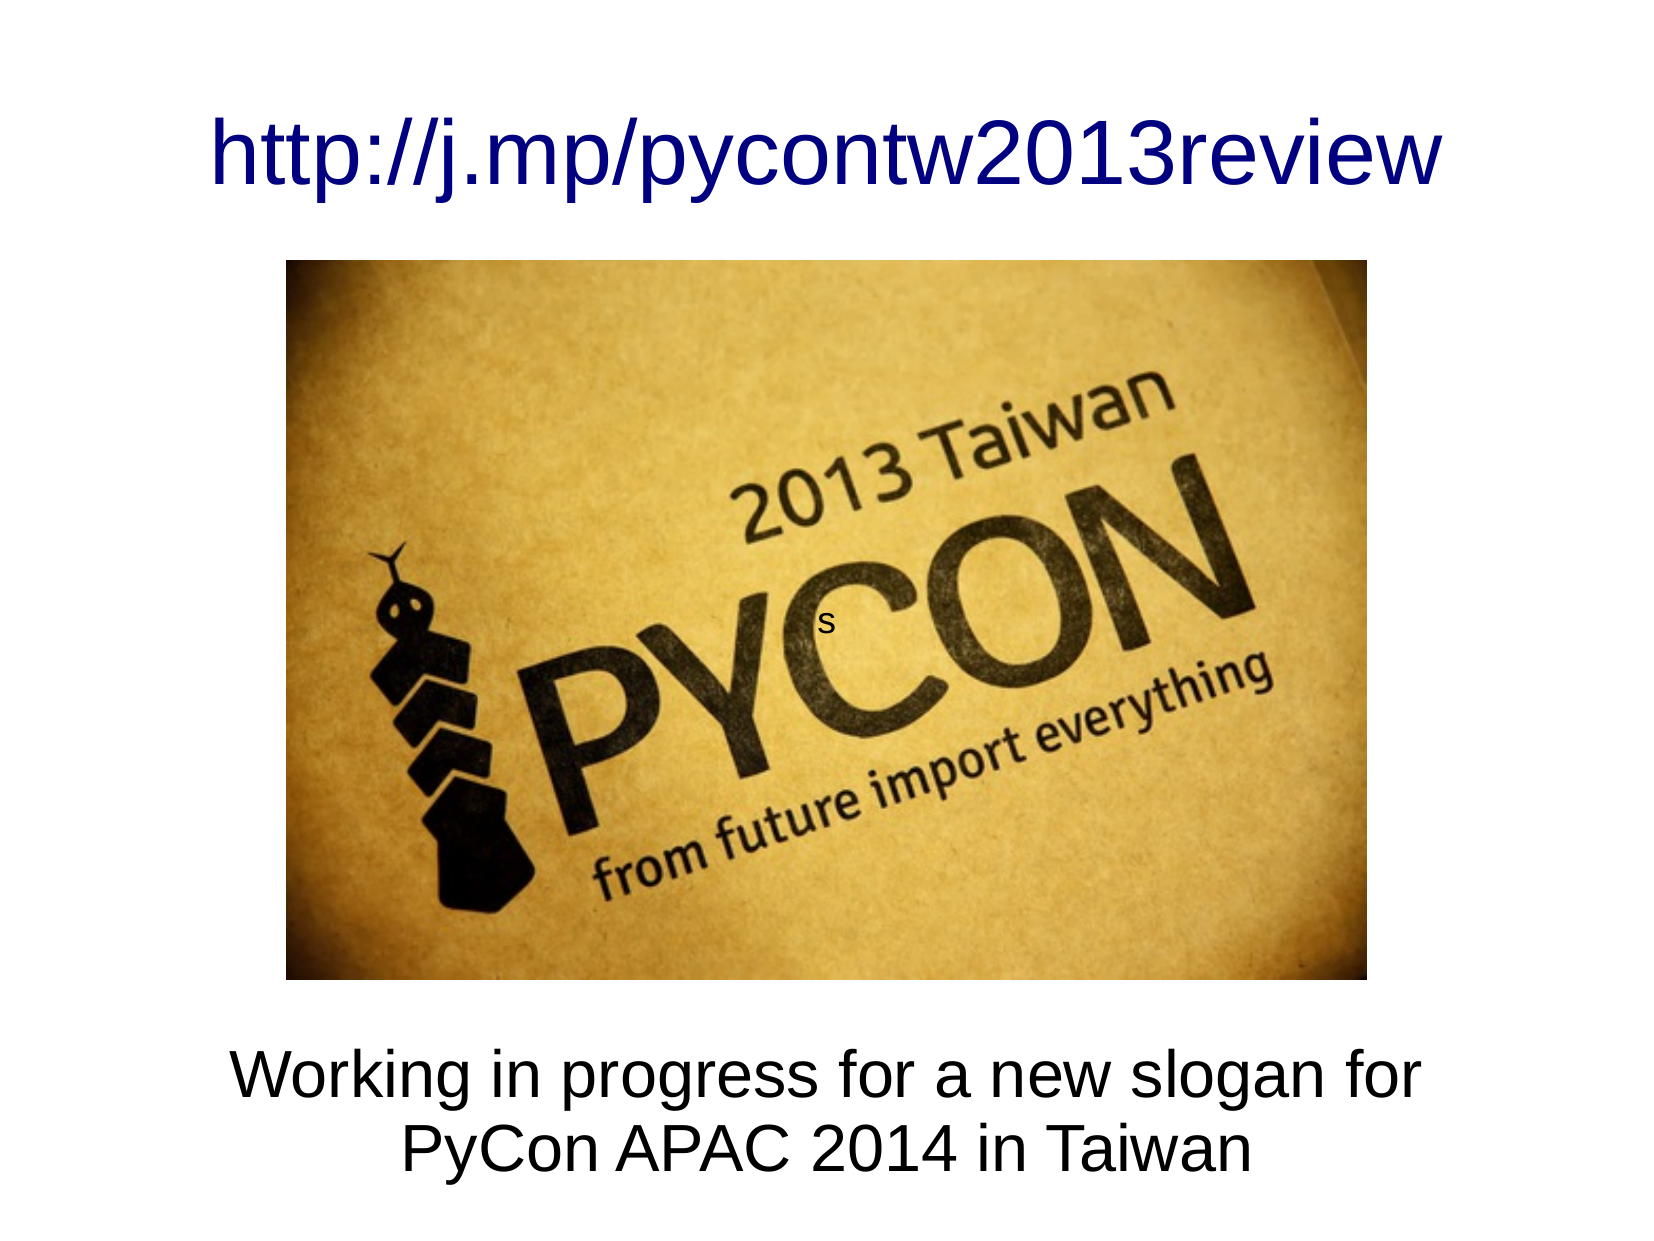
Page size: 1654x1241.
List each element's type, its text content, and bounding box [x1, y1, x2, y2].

subtitle Working in progress for a new slogan for PyCon APAC 2014 in Taiwan [82, 1036, 1571, 1187]
title http://j.mp/pycontw2013review [82, 49, 1571, 257]
picture [286, 260, 1367, 980]
